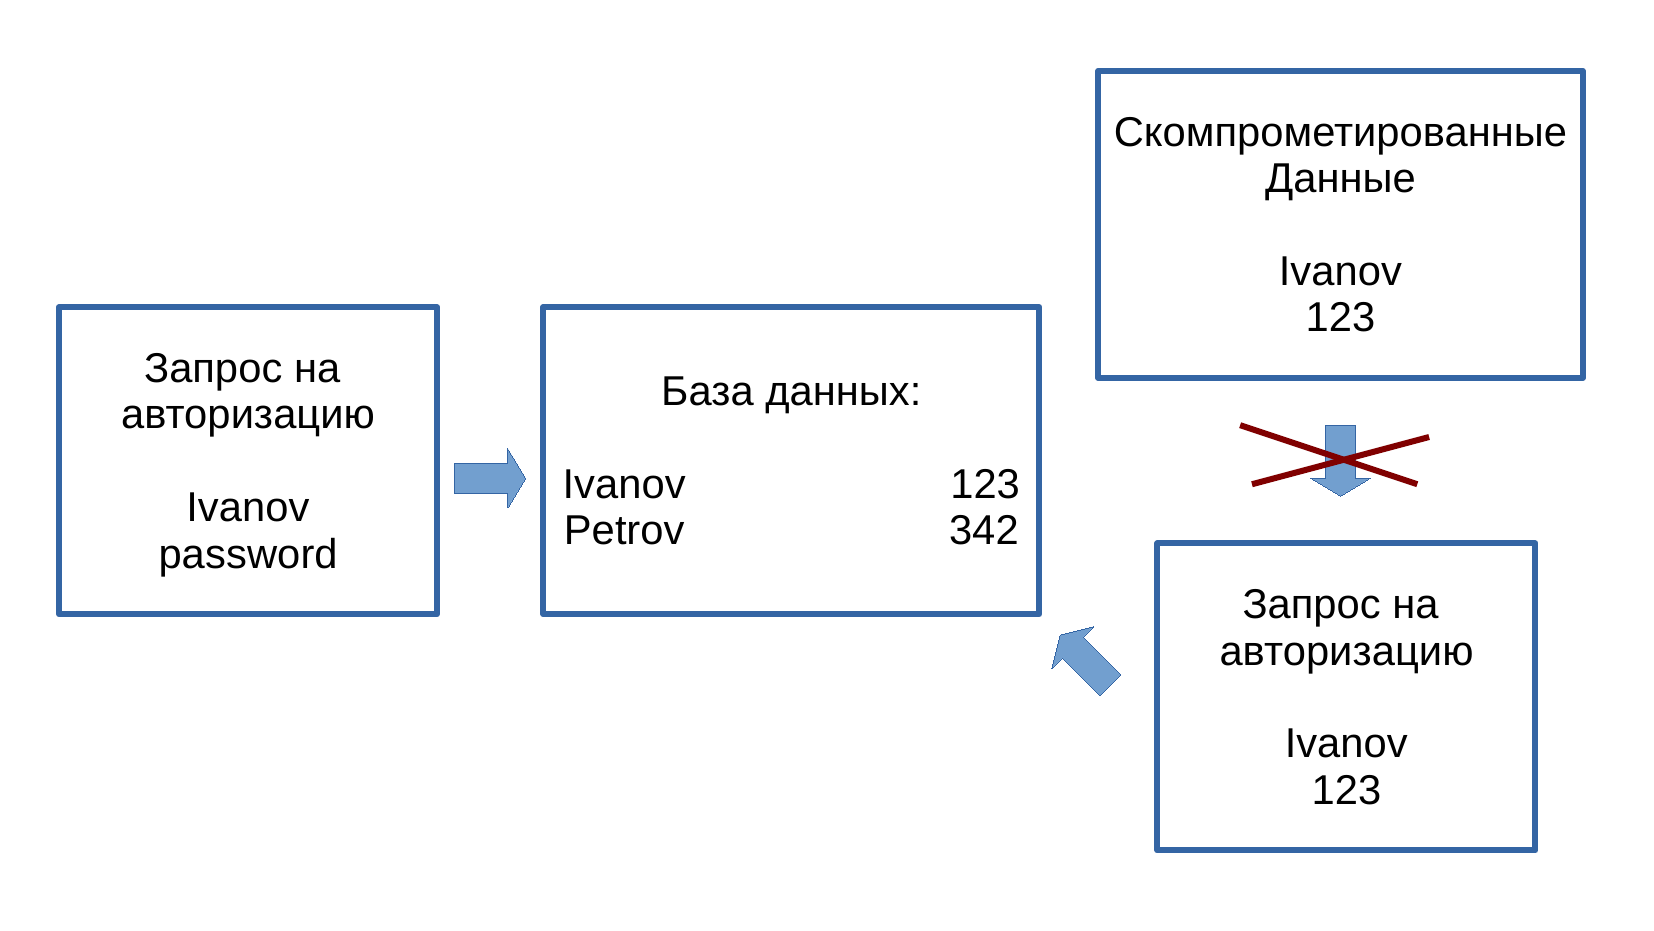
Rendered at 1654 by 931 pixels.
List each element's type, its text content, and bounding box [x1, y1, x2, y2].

text_box [1310, 464, 1371, 497]
text_box Запрос на авторизацию Ivanov 123 [1157, 543, 1536, 851]
text_box [1051, 626, 1121, 696]
text_box База данных: Ivanov 123 Petrov 342 [543, 307, 1040, 615]
text_box [454, 448, 526, 508]
text_box Скомпрометированные Данные Ivanov 123 [1098, 70, 1583, 378]
text_box [1325, 425, 1356, 456]
text_box Запрос на авторизацию Ivanov password [59, 307, 438, 615]
